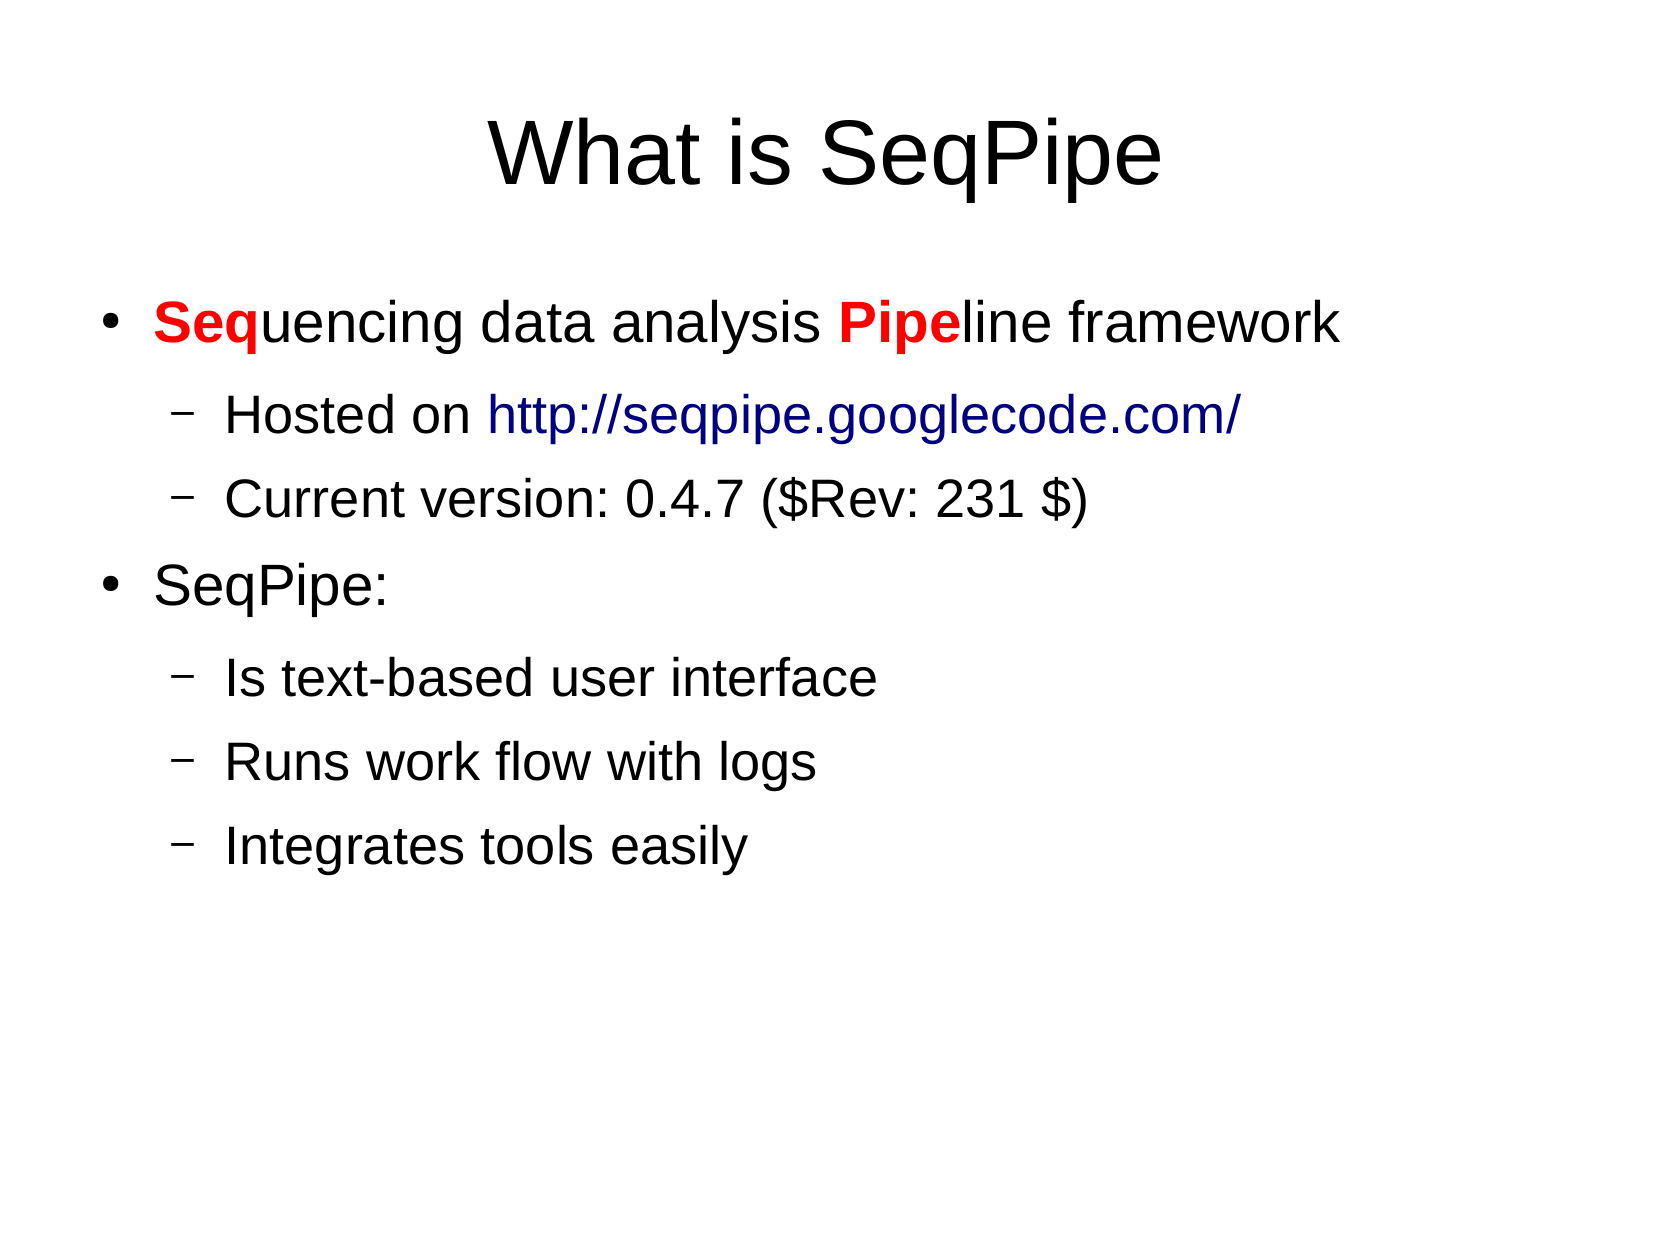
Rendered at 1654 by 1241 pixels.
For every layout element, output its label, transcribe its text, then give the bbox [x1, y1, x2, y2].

title What is SeqPipe [82, 49, 1571, 257]
list Sequencing data analysis Pipeline framework Hosted on http://seqpipe.googlecode.com/ Current version: 0.4.7 ($Rev: 231 $) SeqPipe: Is text-based user interface Runs work flow with logs Integrates tools easily [82, 290, 1538, 1010]
